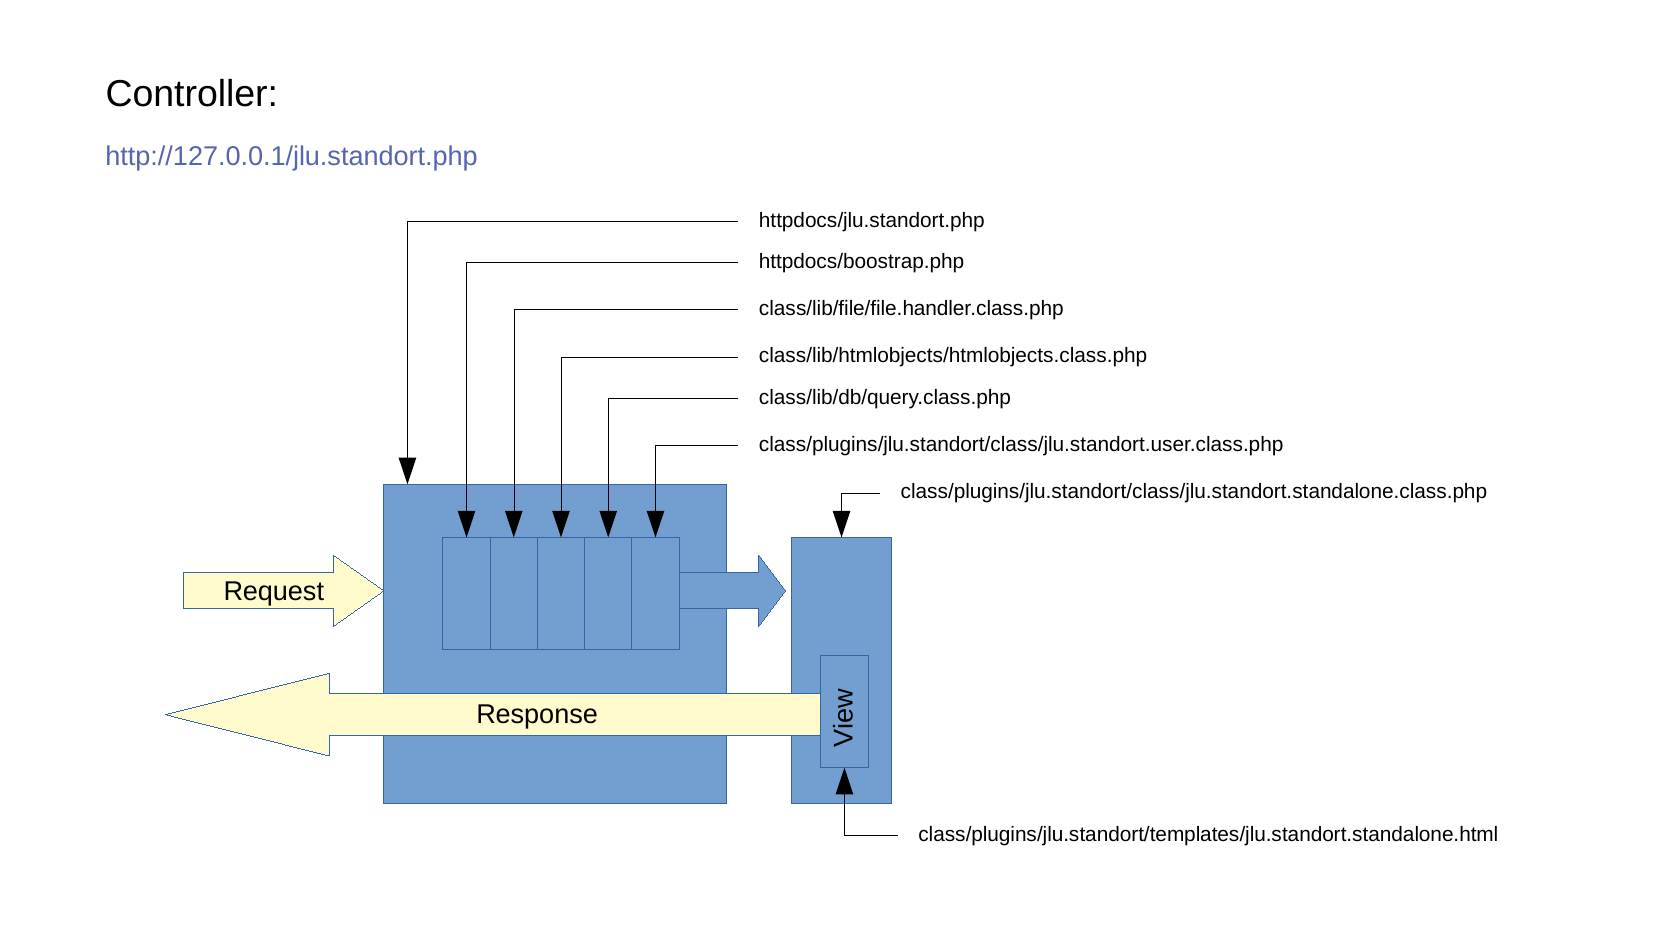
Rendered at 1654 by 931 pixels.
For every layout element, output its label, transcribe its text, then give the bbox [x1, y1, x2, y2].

text_box class/plugins/jlu.standort/class/jlu.standort.standalone.class.php [880, 472, 1566, 514]
text_box [791, 537, 892, 804]
text_box class/plugins/jlu.standort/class/jlu.standort.user.class.php [738, 425, 1356, 466]
text_box Controller: [85, 64, 355, 122]
text_box [791, 736, 844, 804]
text_box View [820, 663, 871, 768]
text_box class/lib/file/file.handler.class.php [738, 289, 1113, 330]
text_box class/plugins/jlu.standort/templates/jlu.standort.standalone.html [897, 815, 1578, 856]
text_box httpdocs/jlu.standort.php [738, 201, 1002, 242]
text_box [383, 736, 727, 804]
text_box class/lib/db/query.class.php [738, 378, 1054, 419]
text_box http://127.0.0.1/jlu.standort.php [84, 133, 493, 209]
text_box httpdocs/boostrap.php [738, 242, 1002, 283]
text_box class/lib/htmlobjects/htmlobjects.class.php [738, 336, 1205, 378]
text_box Response [165, 673, 820, 756]
text_box [383, 484, 786, 693]
text_box Request [183, 555, 384, 627]
